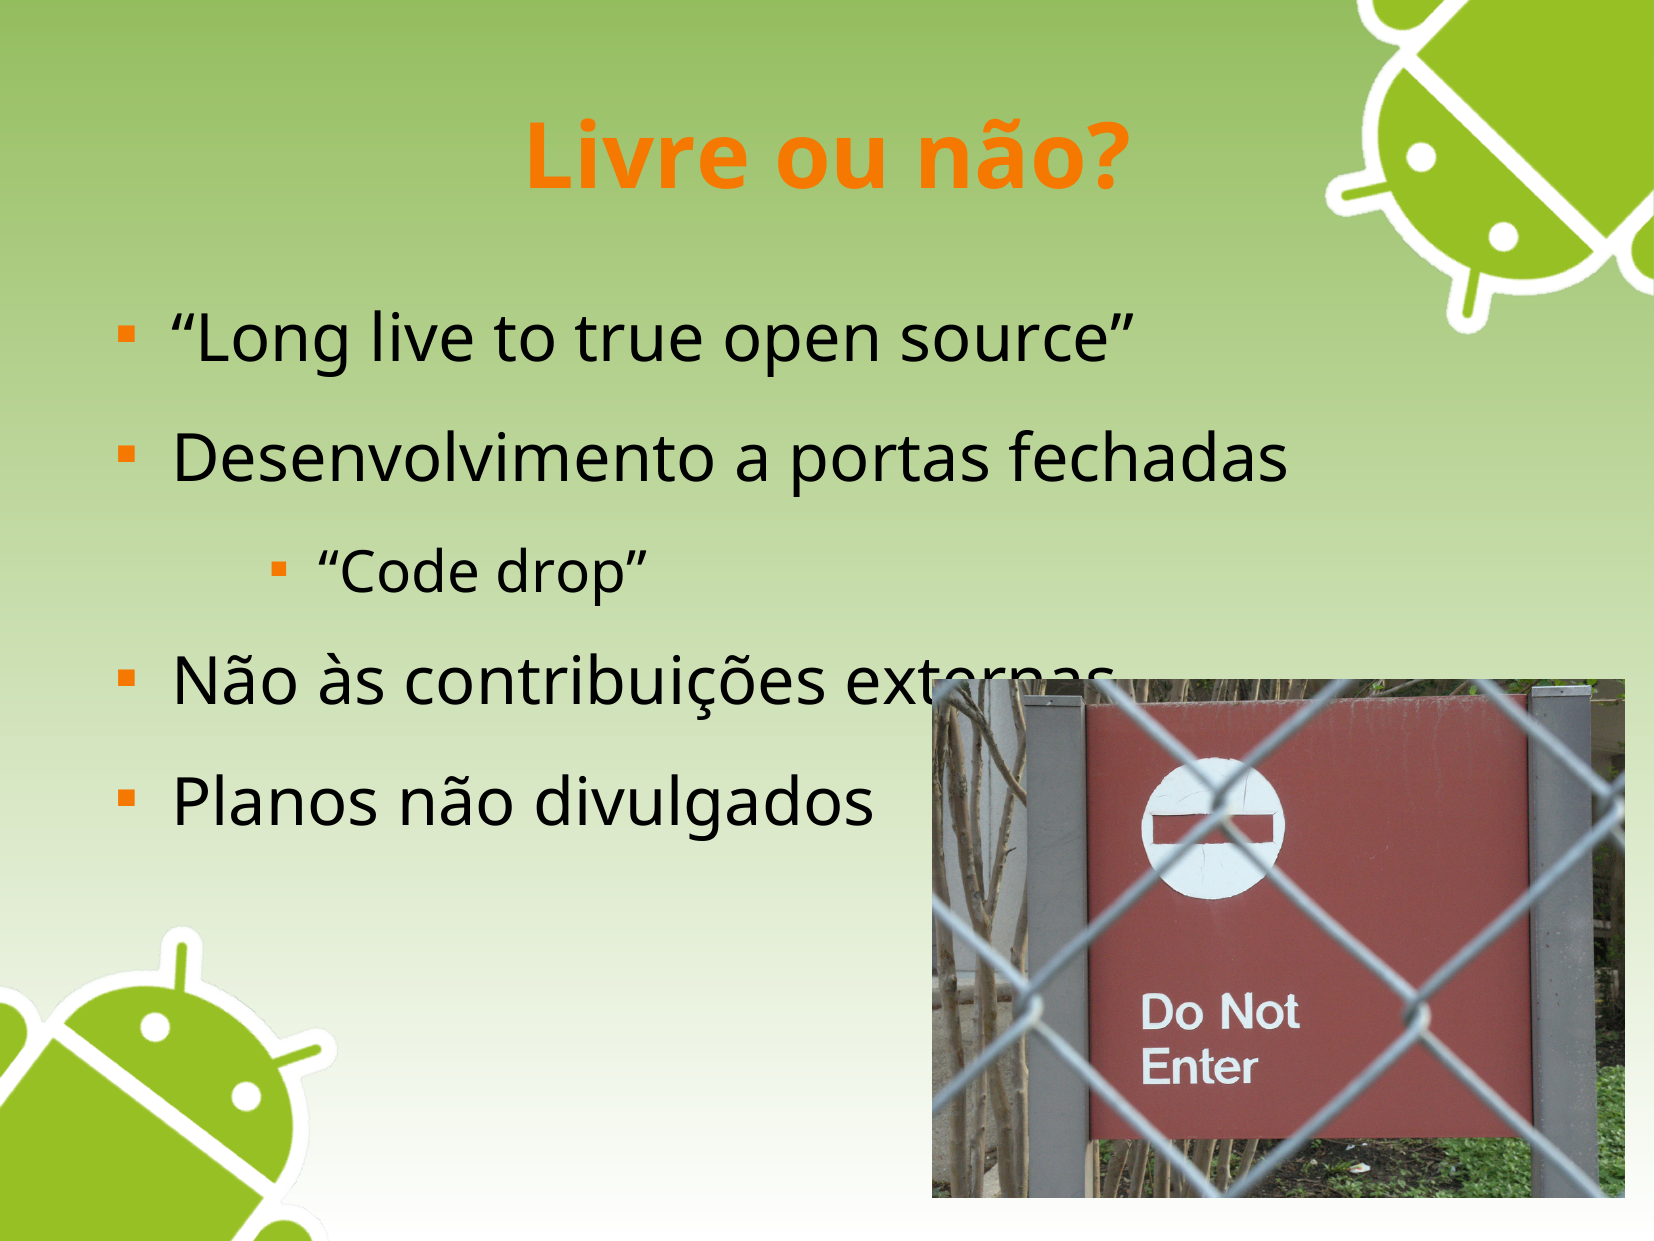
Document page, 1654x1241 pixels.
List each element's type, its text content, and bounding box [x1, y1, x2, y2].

list “Long live to true open source” Desenvolvimento a portas fechadas “Code drop” Não às contribuições externas Planos não divulgados [82, 290, 1571, 1109]
title Livre ou não? [82, 49, 1571, 257]
picture [932, 679, 1625, 1198]
picture [1291, 0, 1654, 410]
picture [0, 845, 442, 1241]
